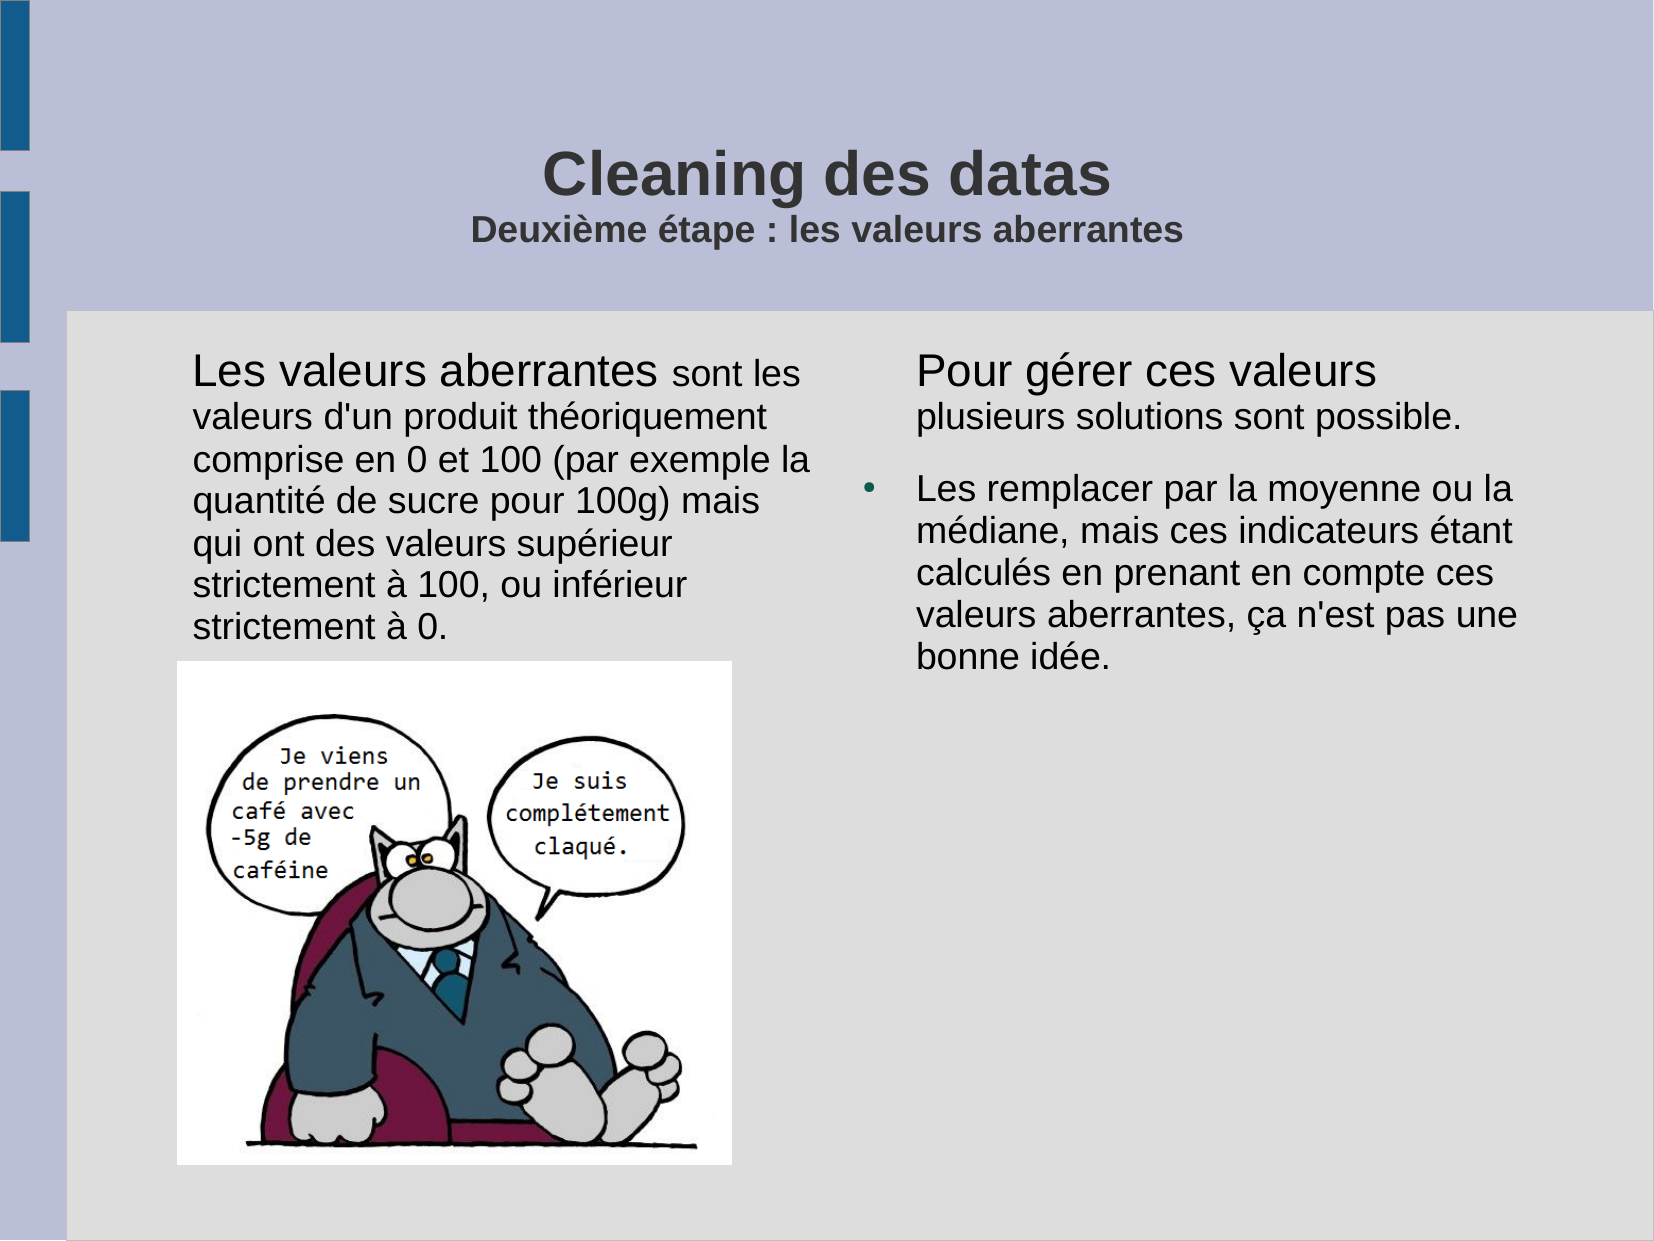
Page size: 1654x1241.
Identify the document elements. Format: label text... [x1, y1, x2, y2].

title Cleaning des datas Deuxième étape : les valeurs aberrantes [121, 91, 1534, 299]
picture [177, 661, 732, 1165]
list Les valeurs aberrantes sont les valeurs d'un produit théoriquement comprise en 0 et 100 (par exemple la quantité de sucre pour 100g) mais qui ont des valeurs supérieur strictement à 100, ou inférieur strictement à 0. [121, 344, 811, 1127]
list Pour gérer ces valeurs plusieurs solutions sont possible. Les remplacer par la moyenne ou la médiane, mais ces indicateurs étant calculés en prenant en compte ces valeurs aberrantes, ça n'est pas une bonne idée. [845, 344, 1535, 1127]
